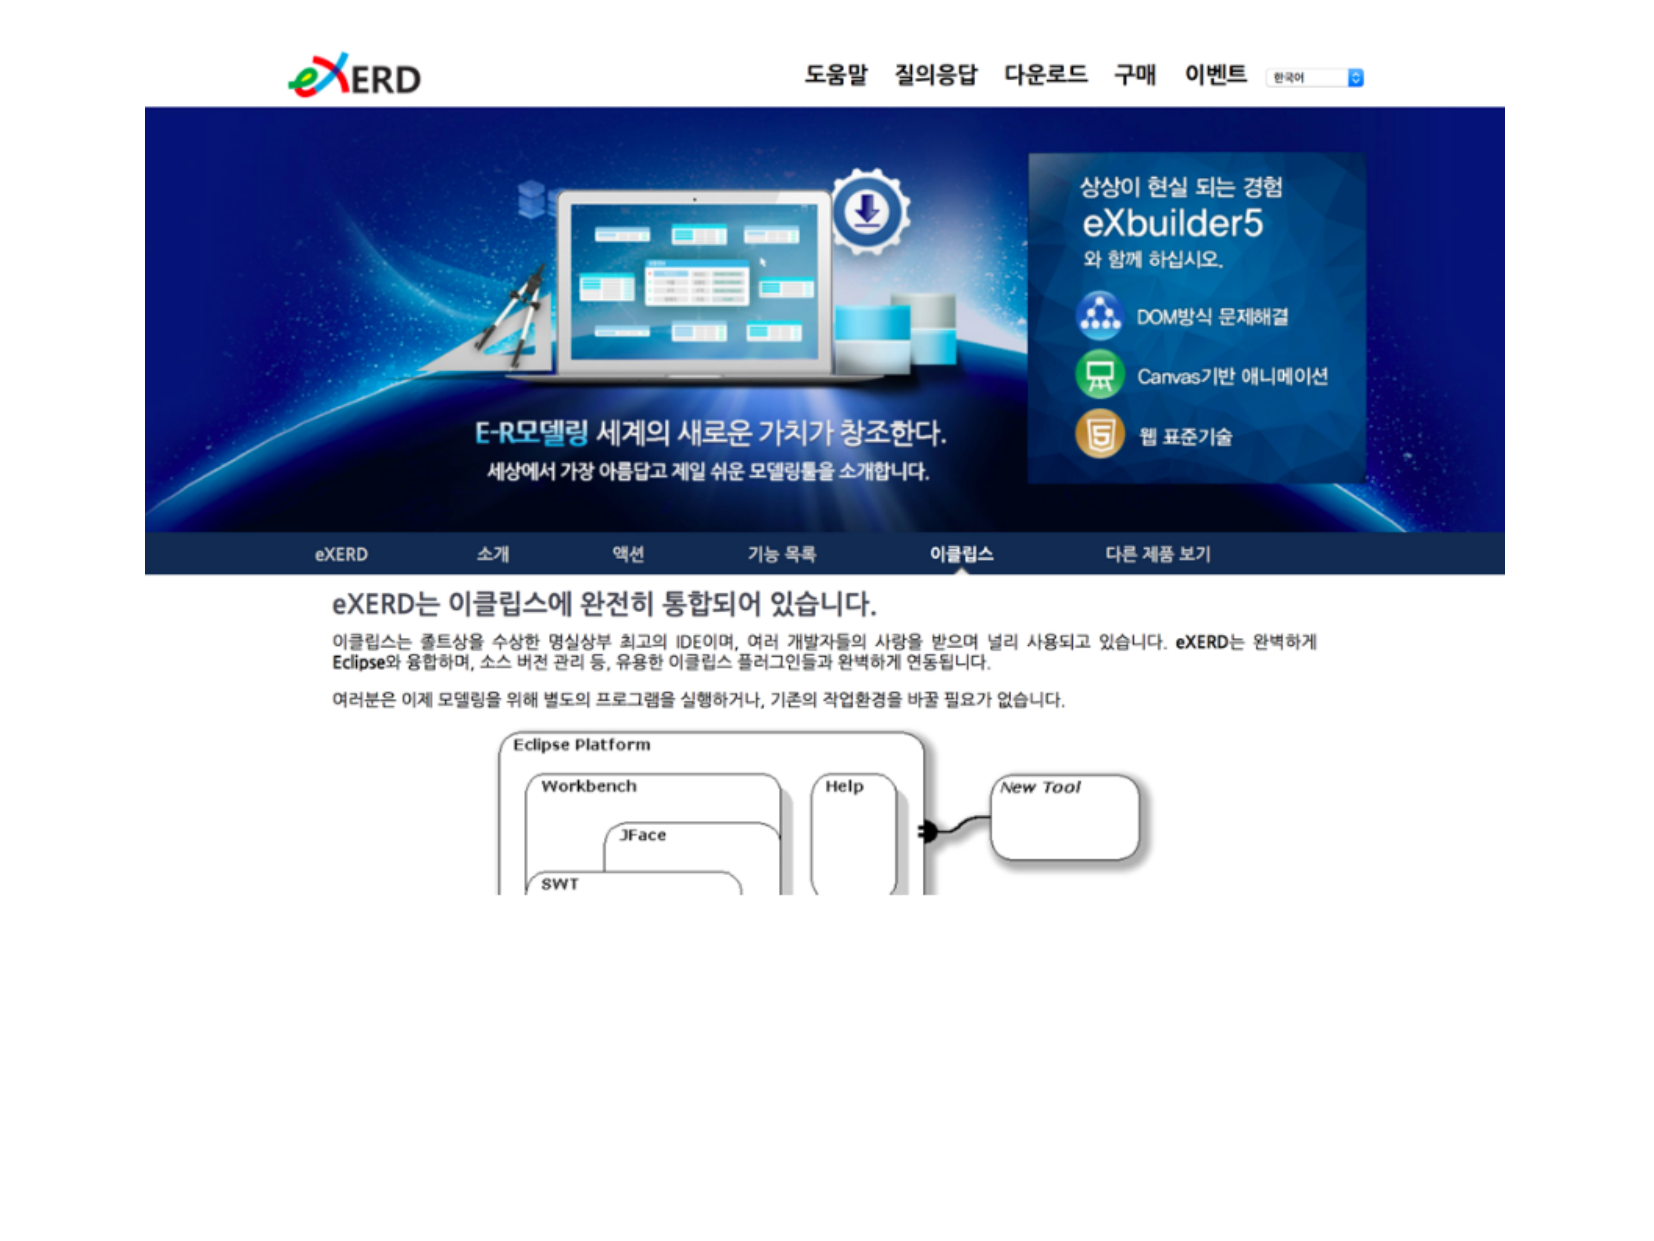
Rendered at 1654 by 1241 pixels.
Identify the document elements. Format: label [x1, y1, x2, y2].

picture [145, 41, 1505, 900]
